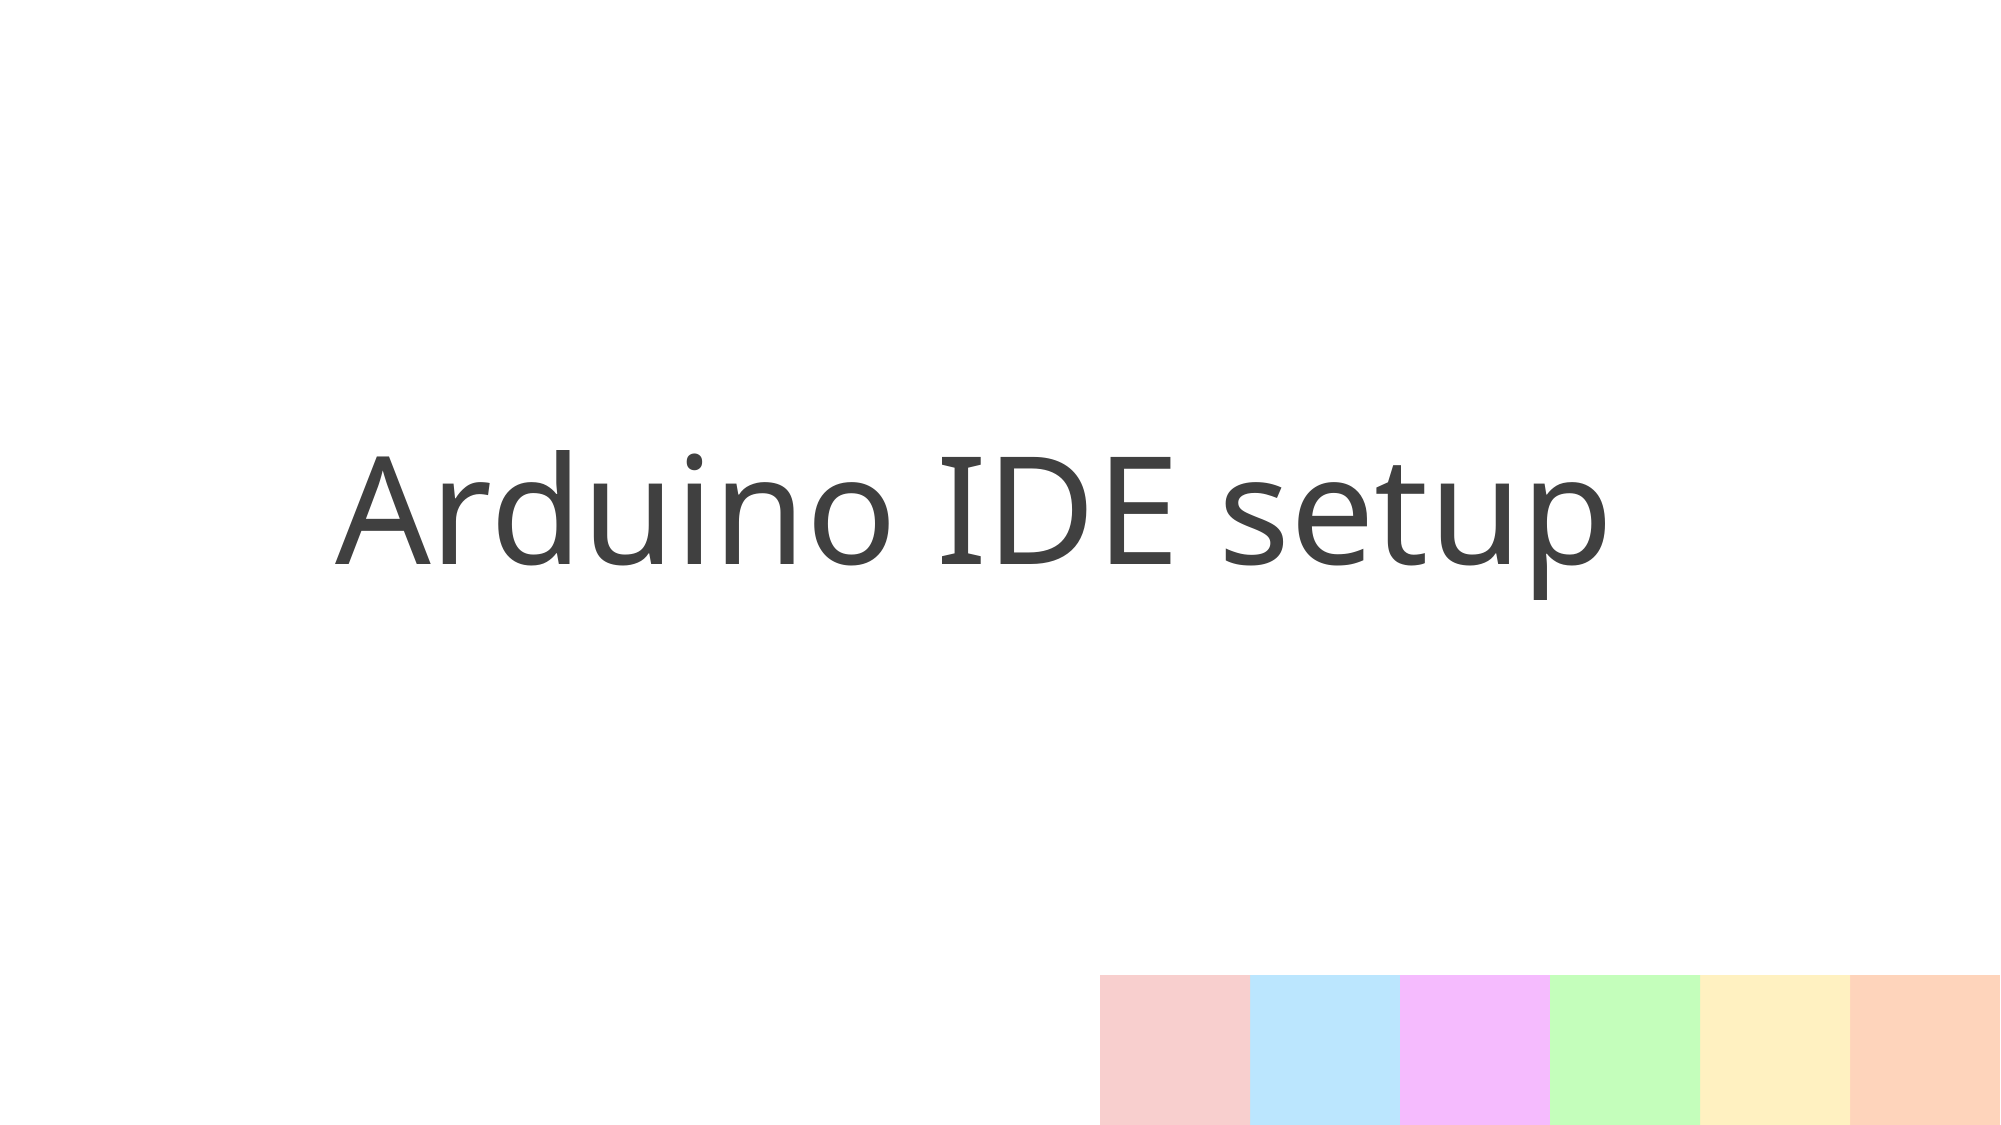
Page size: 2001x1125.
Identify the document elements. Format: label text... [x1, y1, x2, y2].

title Arduino IDE setup [75, 403, 1876, 609]
